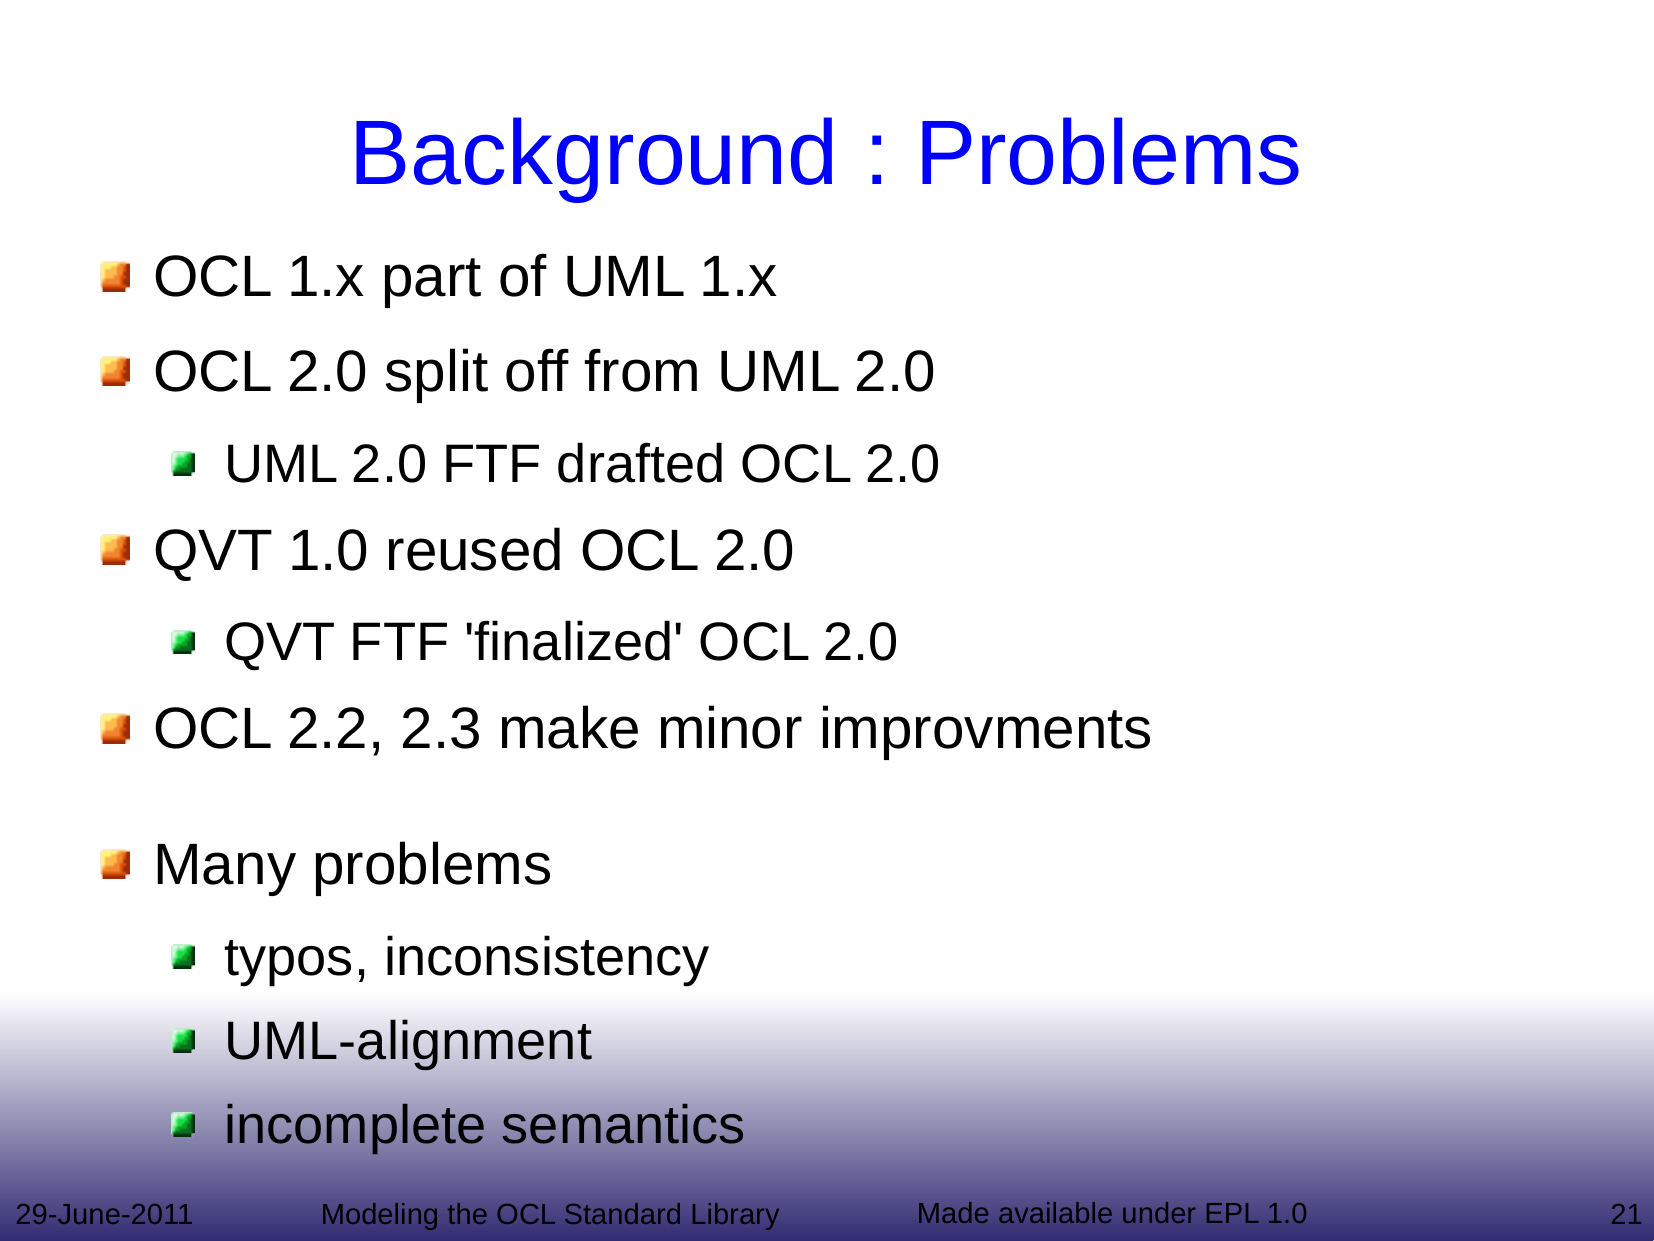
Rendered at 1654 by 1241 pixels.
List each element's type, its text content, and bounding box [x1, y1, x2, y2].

list OCL 1.x part of UML 1.x OCL 2.0 split off from UML 2.0 UML 2.0 FTF drafted OCL 2.0 QVT 1.0 reused OCL 2.0 QVT FTF 'finalized' OCL 2.0 OCL 2.2, 2.3 make minor improvments Many problems typos, inconsistency UML-alignment incomplete semantics [82, 243, 1571, 1198]
title Background : Problems [82, 49, 1571, 243]
